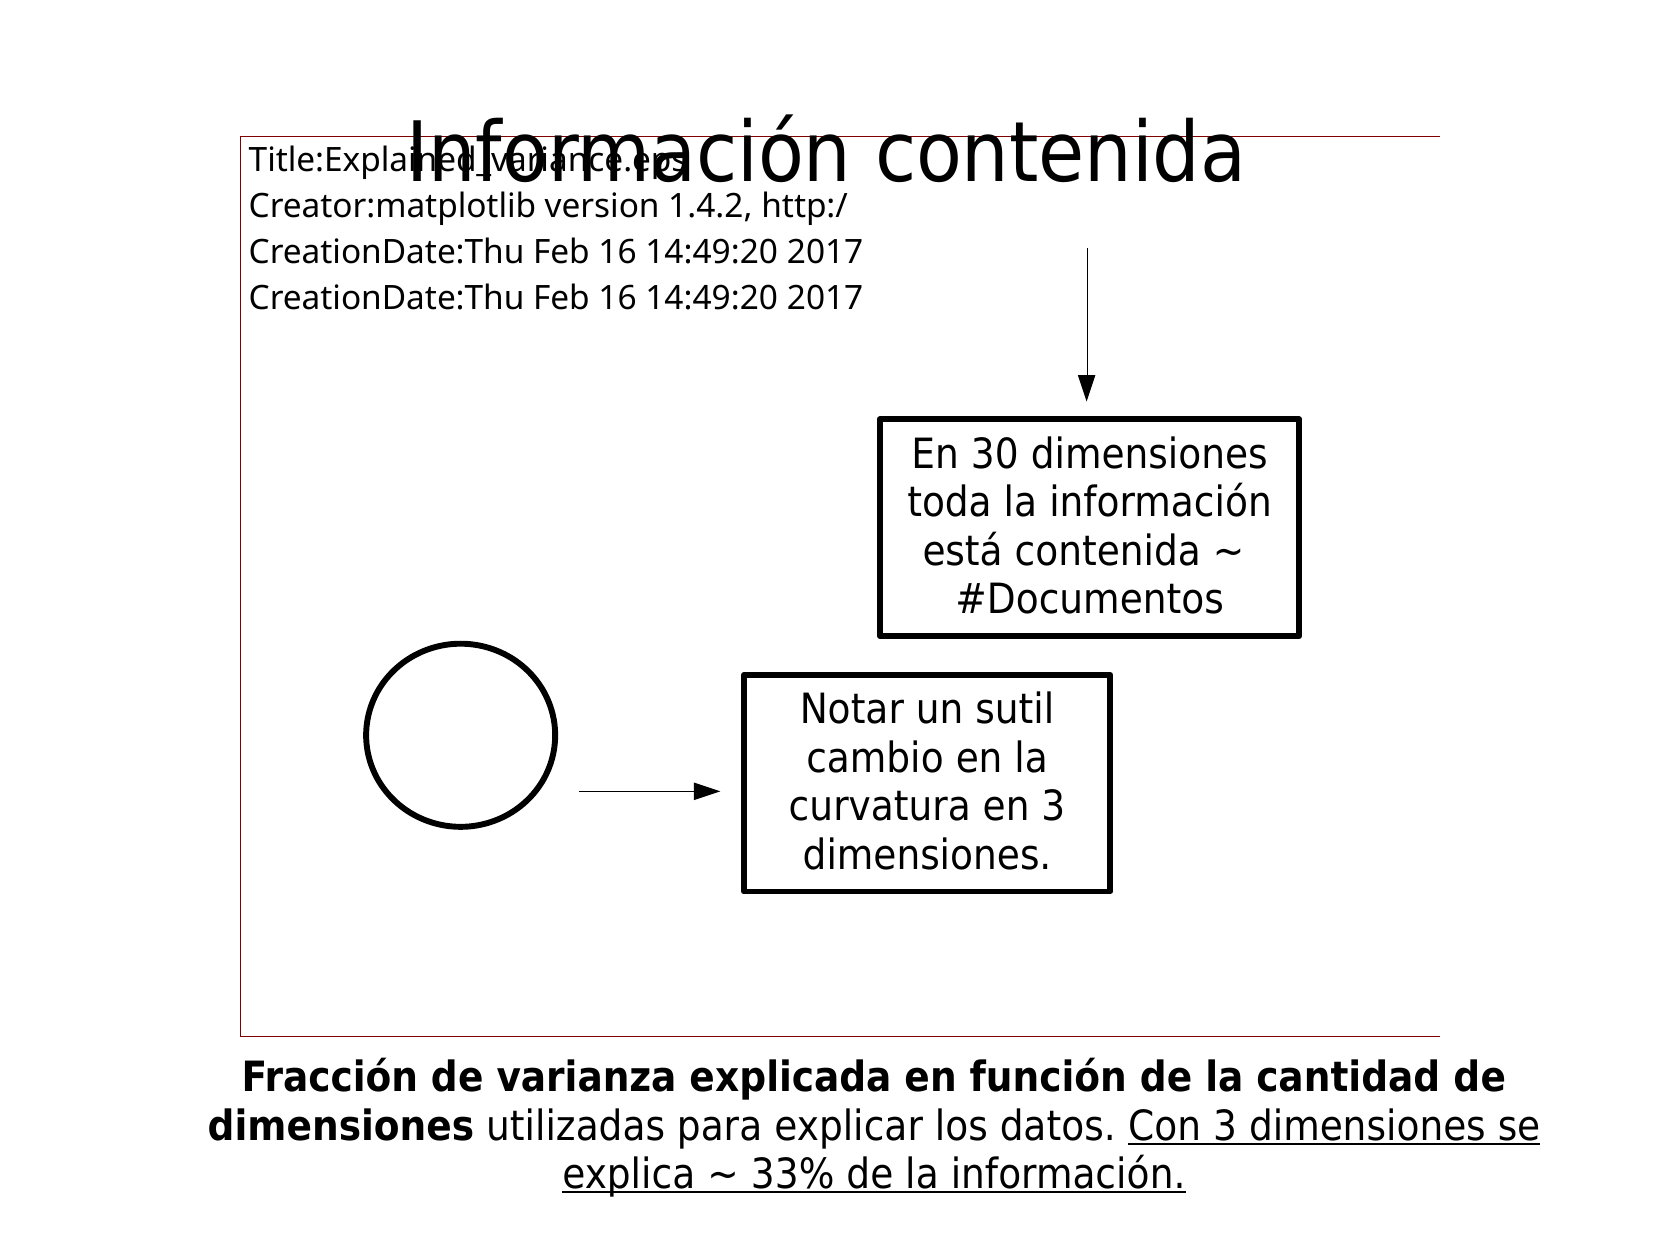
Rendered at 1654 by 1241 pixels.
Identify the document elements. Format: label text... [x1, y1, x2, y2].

title Información contenida [82, 49, 1571, 257]
text_box En 30 dimensiones toda la información está contenida ~ #Documentos [879, 419, 1300, 637]
picture [237, 257, 1440, 1037]
text_box Fracción de varianza explicada en función de la cantidad de dimensiones utilizadas para explicar los datos. Con 3 dimensiones se explica ~ 33% de la información. [159, 1045, 1589, 1208]
text_box Notar un sutil cambio en la curvatura en 3 dimensiones. [744, 674, 1111, 892]
